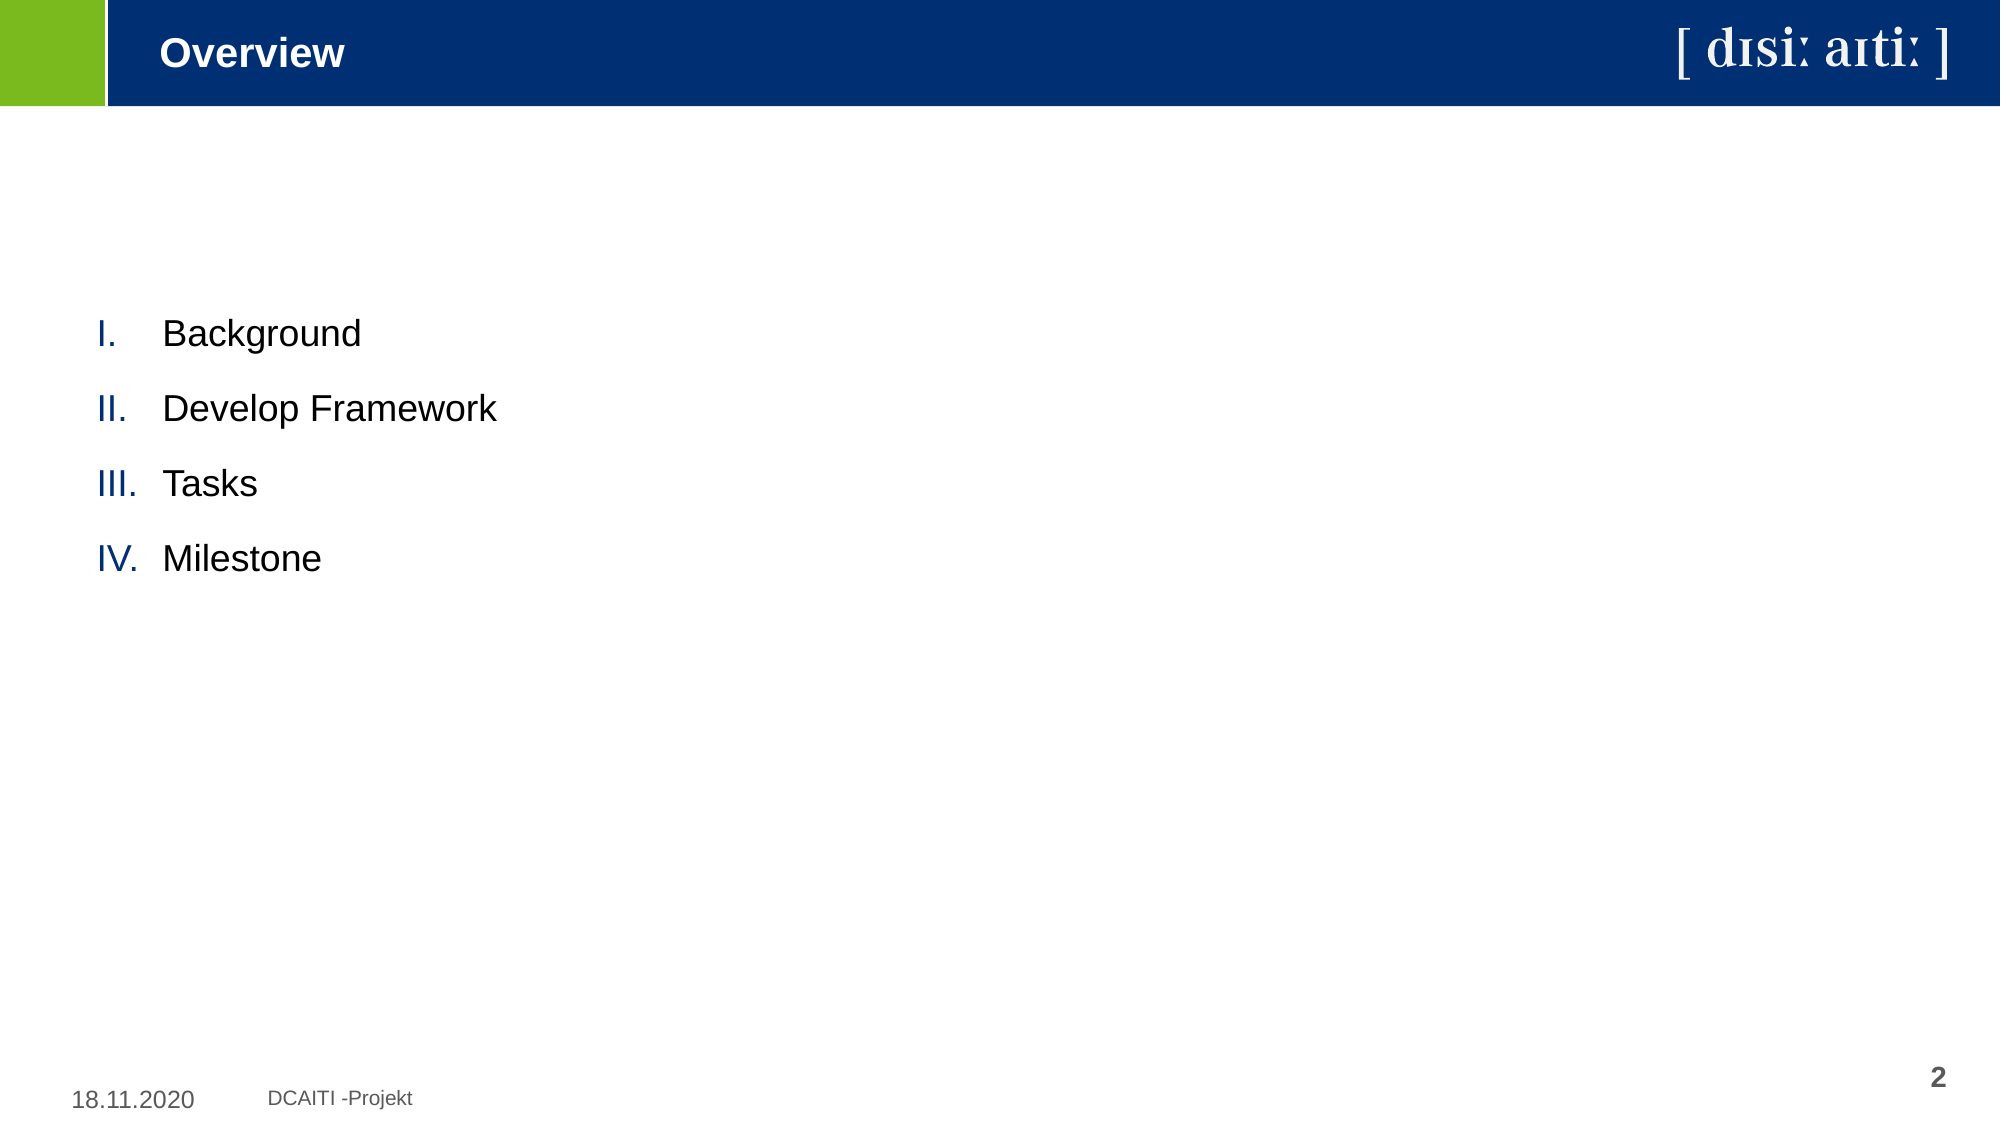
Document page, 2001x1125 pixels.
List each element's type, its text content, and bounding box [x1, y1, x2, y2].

slide_number <number> [1850, 1022, 1947, 1125]
footer DCAITI -Projekt [267, 1071, 1841, 1125]
title Overview [106, 0, 1628, 107]
list Background Develop Framework Tasks Milestone [52, 159, 1947, 1019]
slide_number 18.11.2020 [52, 1071, 215, 1125]
